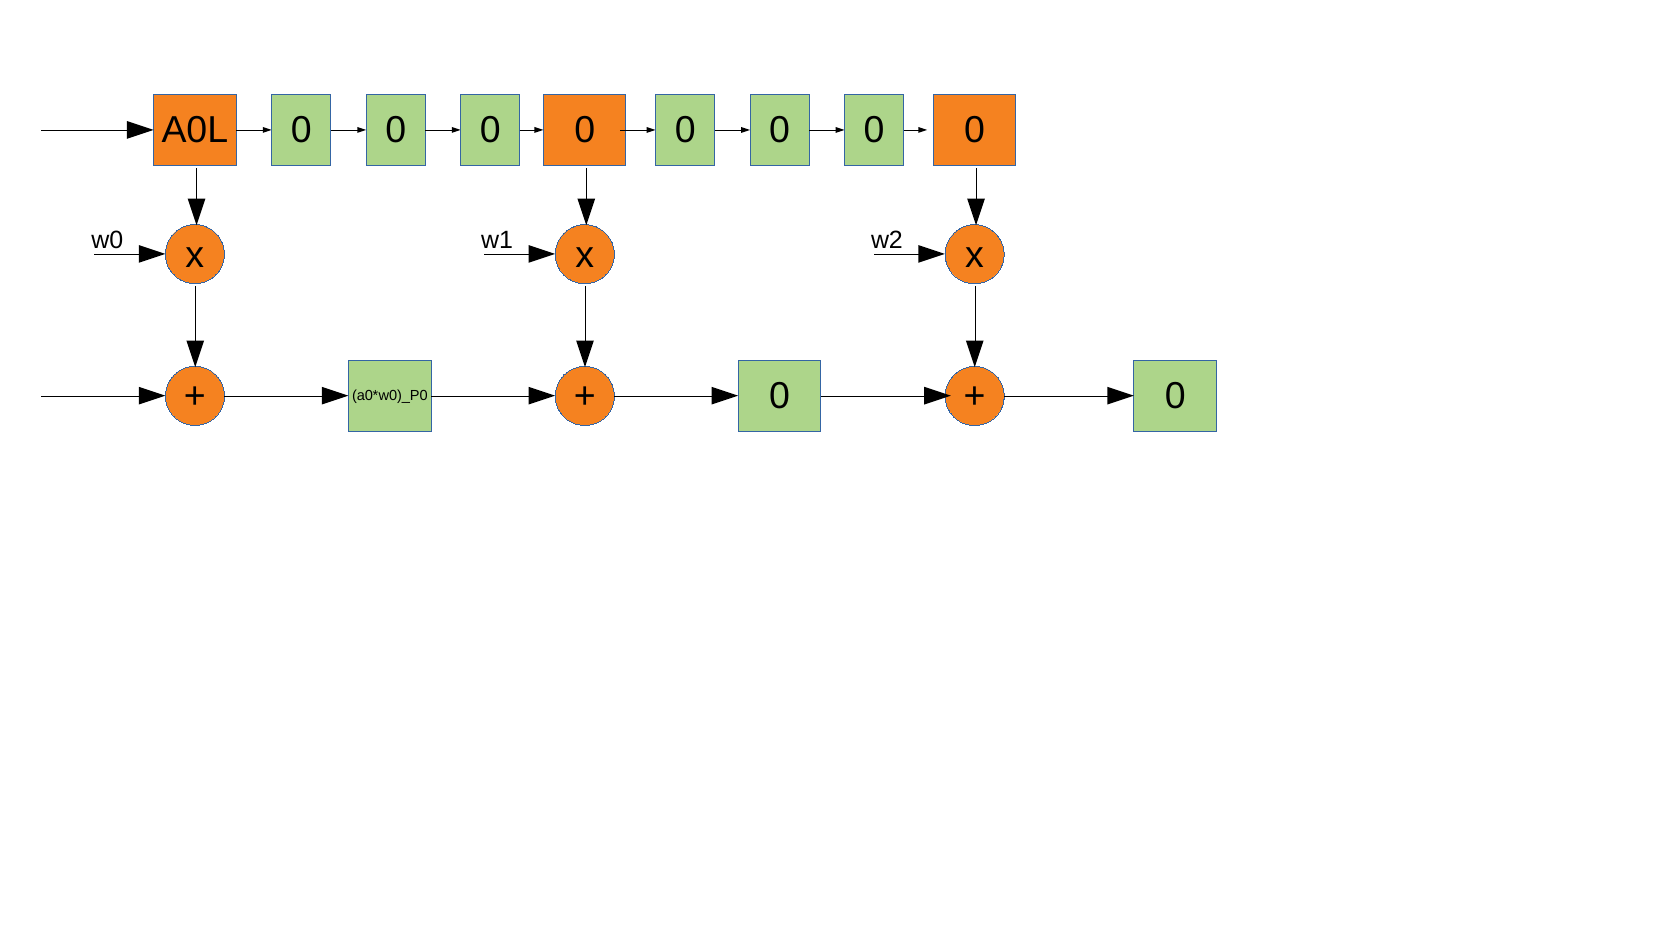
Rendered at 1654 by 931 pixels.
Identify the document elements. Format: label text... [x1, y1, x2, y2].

text_box + [945, 366, 1005, 426]
text_box x [165, 224, 225, 284]
text_box w0 [76, 218, 139, 262]
text_box 0 [460, 94, 520, 166]
text_box w2 [856, 218, 918, 262]
text_box 0 [1133, 360, 1217, 432]
text_box 0 [655, 94, 715, 166]
text_box A0L [153, 94, 237, 166]
text_box 0 [750, 94, 810, 166]
text_box + [555, 366, 615, 426]
text_box 0 [933, 94, 1016, 166]
text_box 0 [271, 94, 331, 166]
text_box 0 [738, 360, 821, 432]
text_box + [165, 366, 225, 426]
text_box 0 [844, 94, 904, 166]
text_box w1 [466, 218, 529, 262]
text_box 0 [366, 94, 426, 166]
text_box 0 [543, 94, 626, 166]
text_box x [945, 224, 1005, 284]
text_box x [555, 224, 615, 284]
text_box (a0*w0)_P0 [348, 360, 432, 432]
